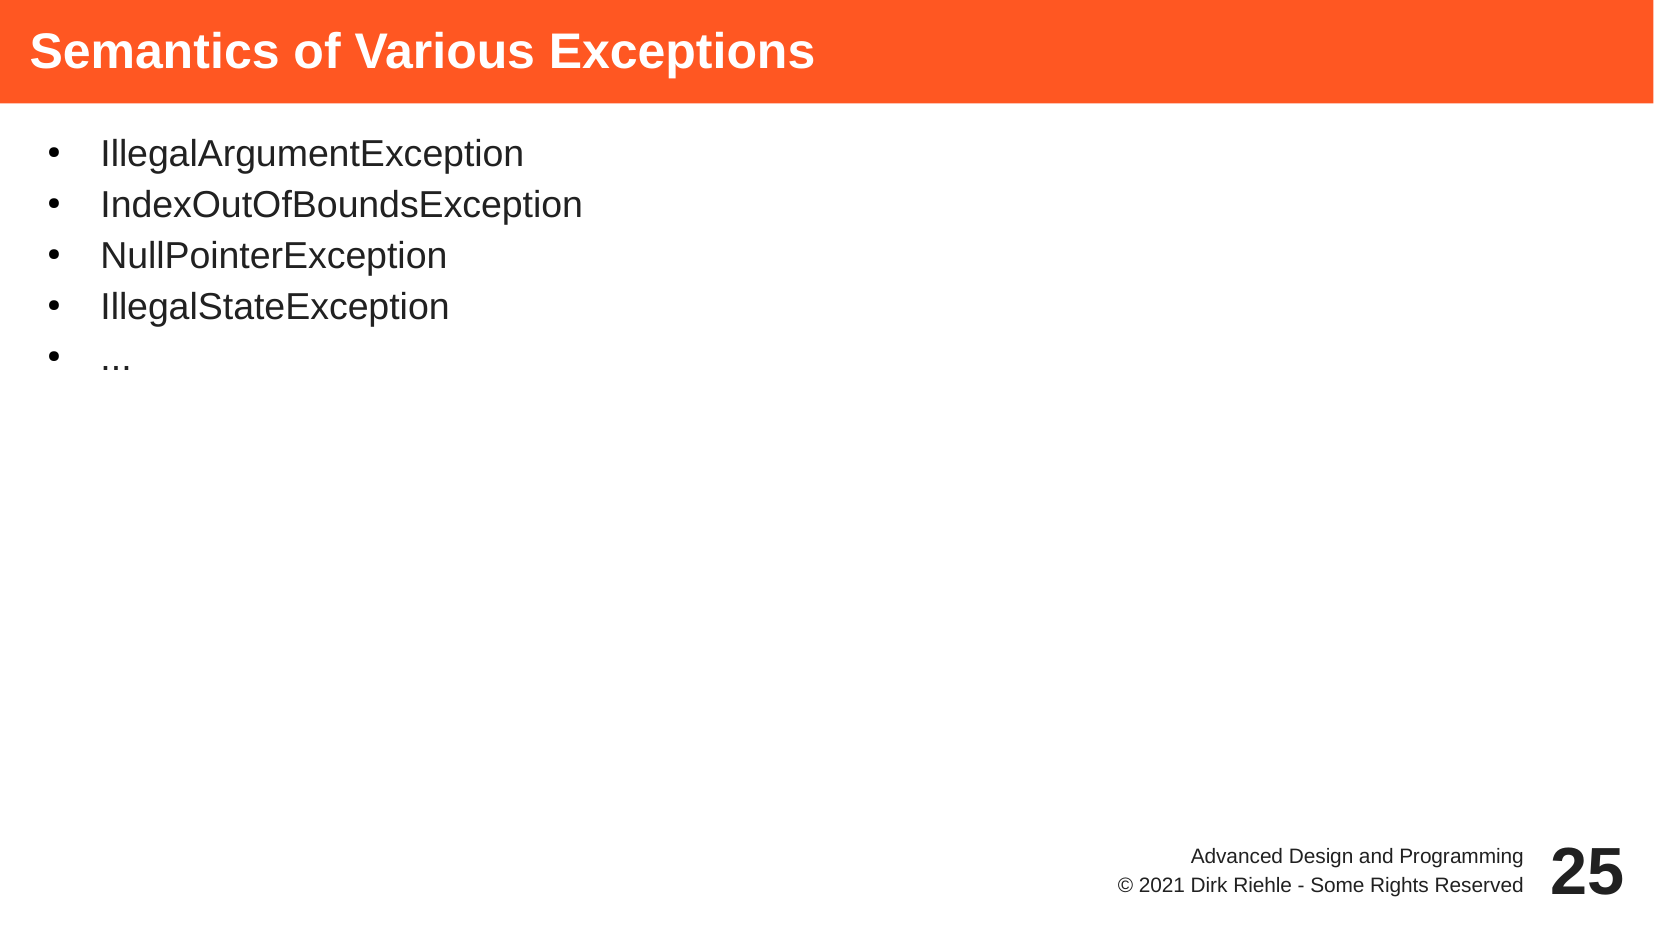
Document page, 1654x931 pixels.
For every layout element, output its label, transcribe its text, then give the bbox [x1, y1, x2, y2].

list IllegalArgumentException IndexOutOfBoundsException NullPointerException IllegalStateException ... [29, 132, 1625, 813]
title Semantics of Various Exceptions [0, 0, 1654, 104]
